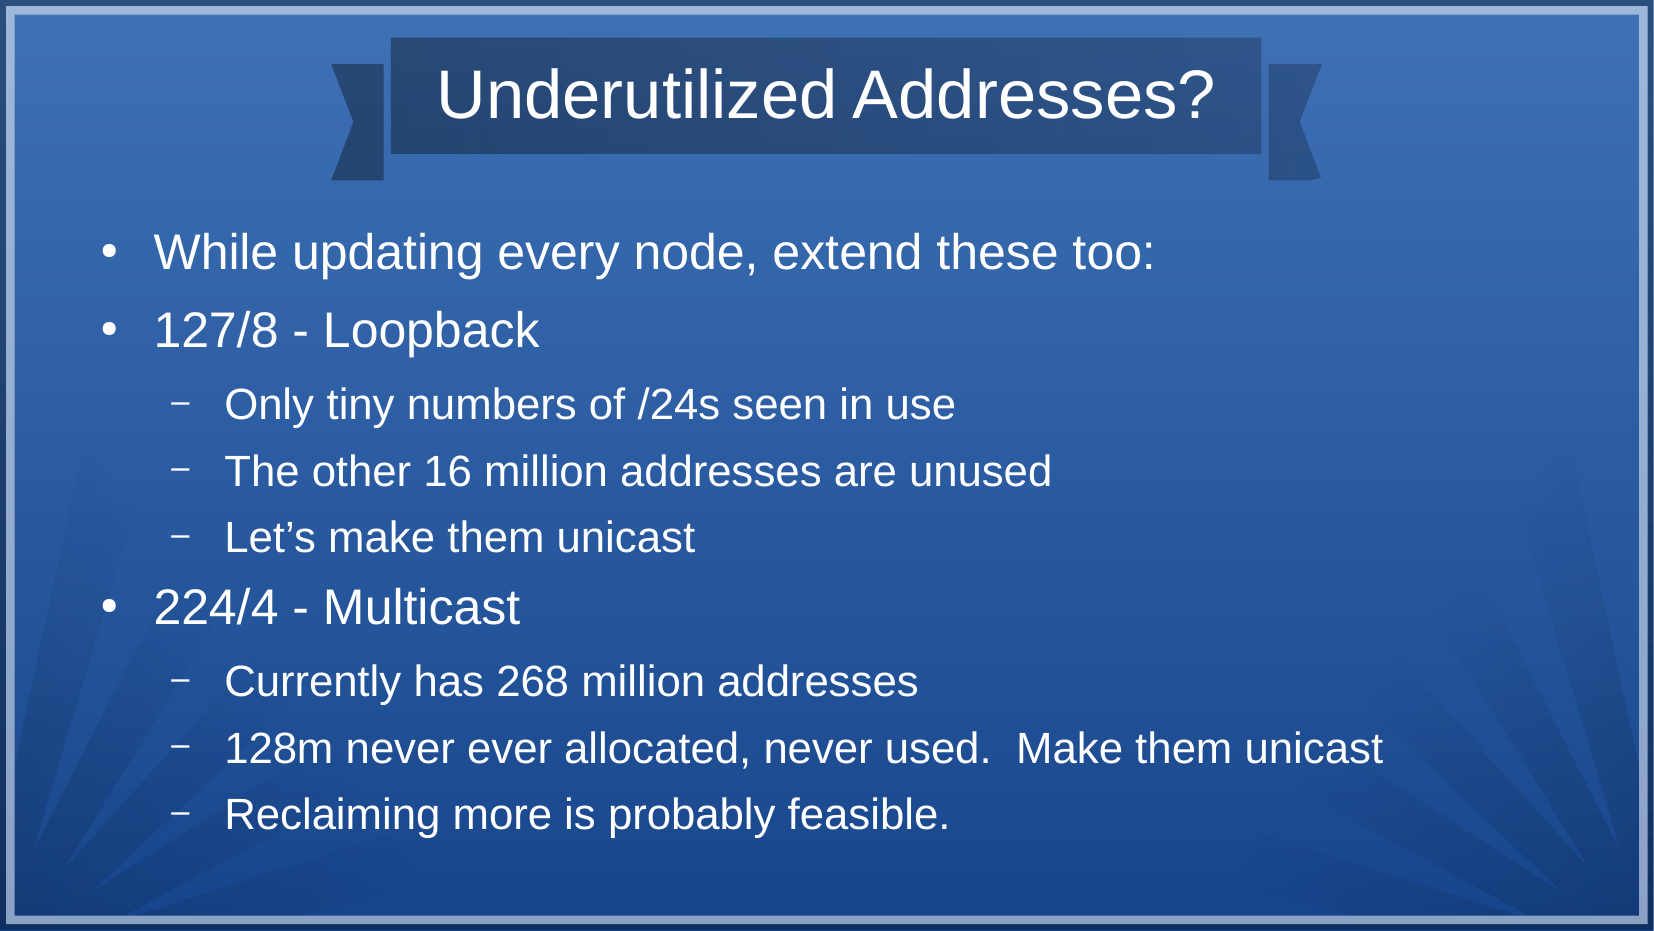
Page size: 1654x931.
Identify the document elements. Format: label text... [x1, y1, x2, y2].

title Underutilized Addresses? [389, 35, 1264, 154]
list While updating every node, extend these too: 127/8 - Loopback Only tiny numbers of /24s seen in use The other 16 million addresses are unused Let’s make them unicast 224/4 - Multicast Currently has 268 million addresses 128m never ever allocated, never used. Make them unicast Reclaiming more is probably feasible. [82, 224, 1571, 848]
